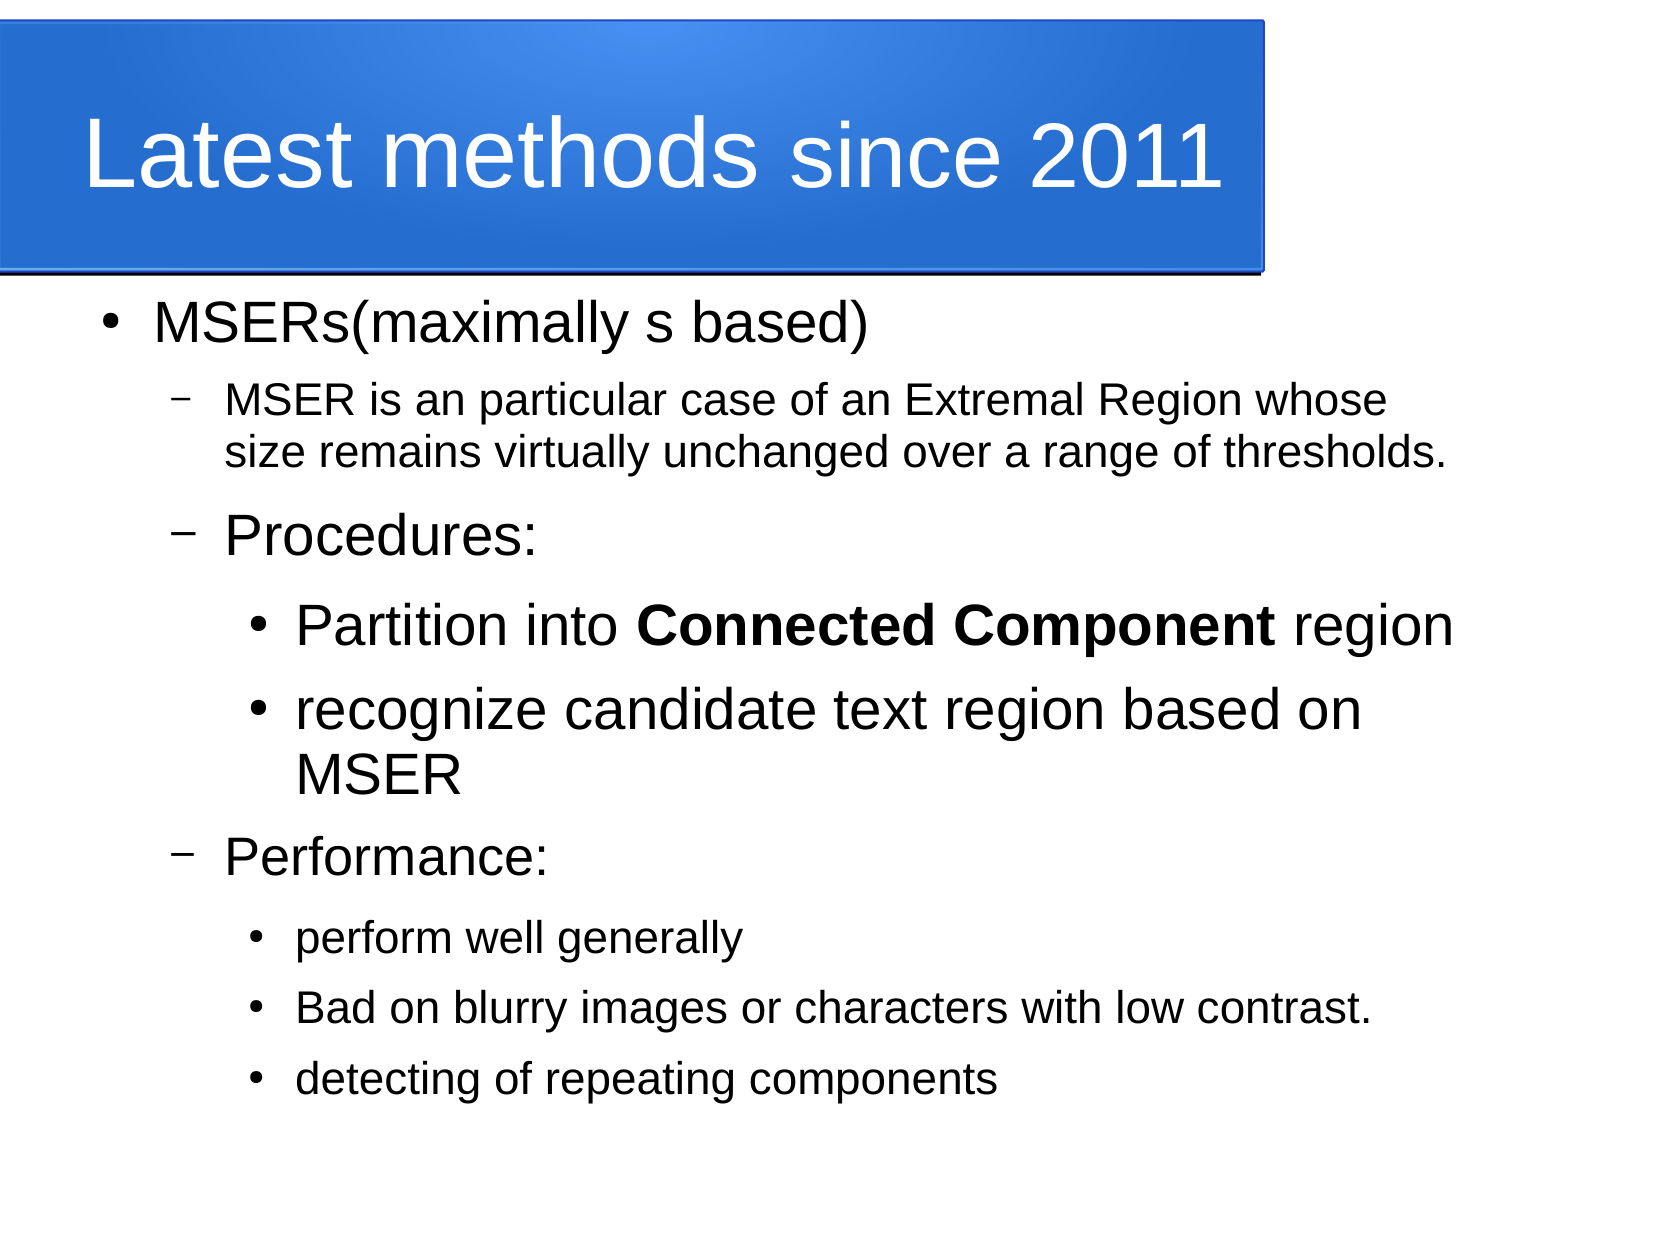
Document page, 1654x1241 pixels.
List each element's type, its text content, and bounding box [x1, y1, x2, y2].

list MSERs(maximally s based) MSER is an particular case of an Extremal Region whose size remains virtually unchanged over a range of thresholds. Procedures: Partition into Connected Component region recognize candidate text region based on MSER Performance: perform well generally Bad on blurry images or characters with low contrast. detecting of repeating components [82, 290, 1465, 1205]
title Latest methods since 2011 [82, 42, 1250, 264]
